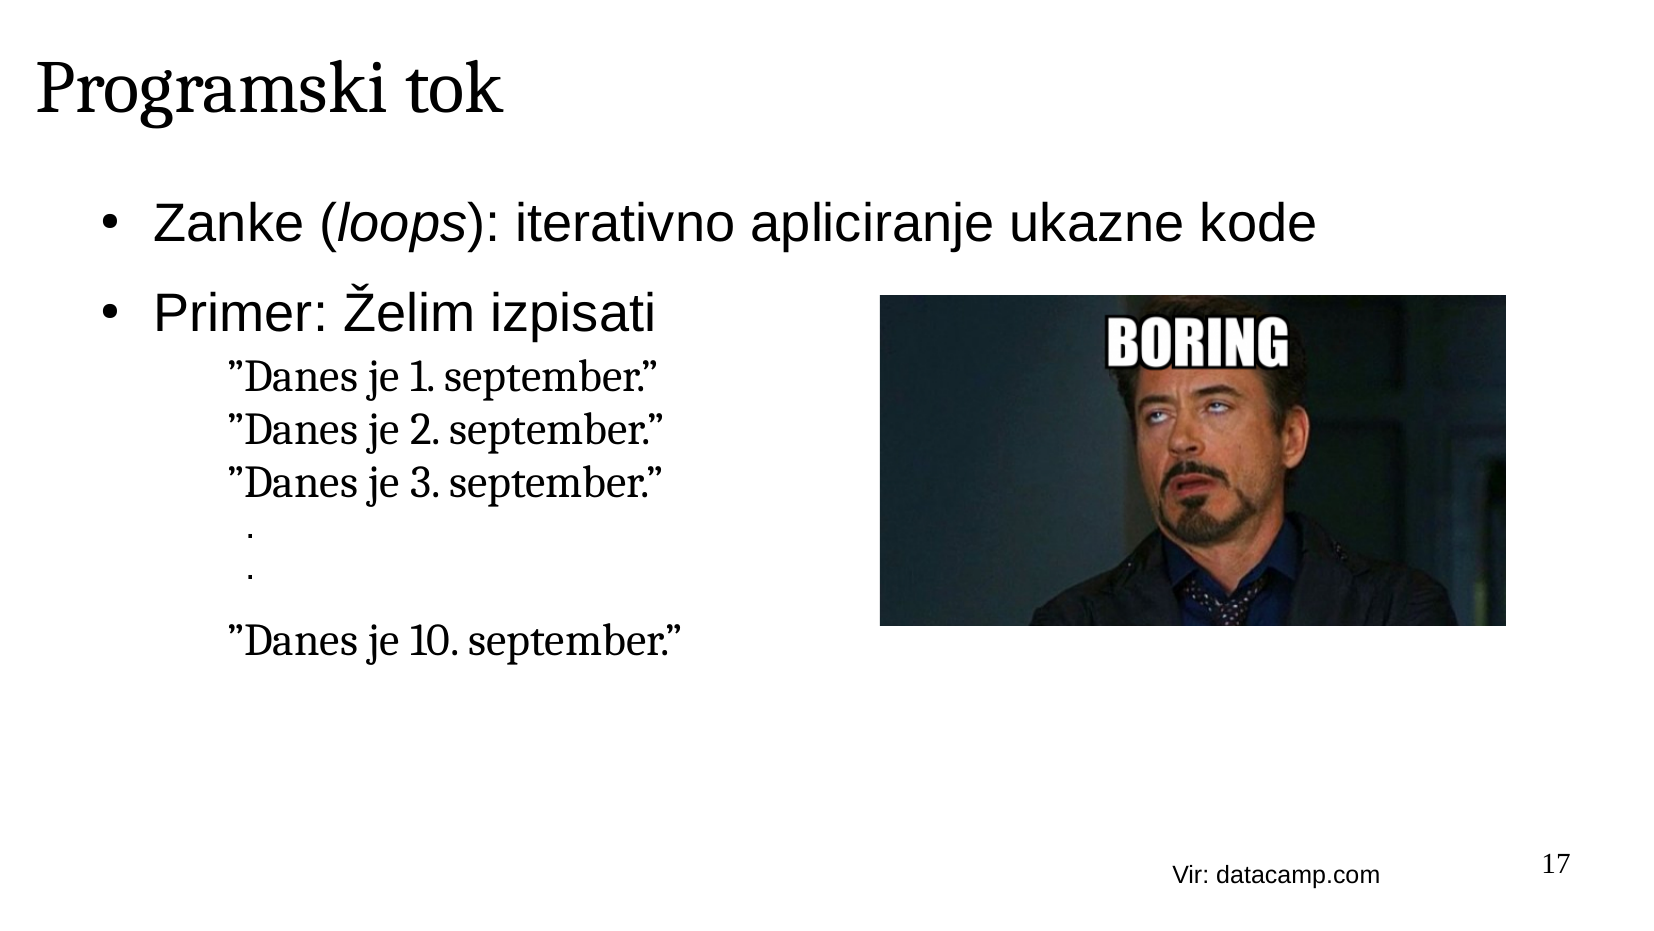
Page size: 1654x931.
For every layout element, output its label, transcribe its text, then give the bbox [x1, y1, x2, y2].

picture [879, 295, 1506, 626]
text_box . . . [230, 454, 313, 596]
list Zanke (loops): iterativno apliciranje ukazne kode Primer: Želim izpisati ”Danes je 1. september.” ”Danes je 2. september.” ”Danes je 3. september.” ”Danes je 10. september.” [82, 192, 1571, 827]
text_box Vir: datacamp.com [1157, 853, 1430, 897]
title Programski tok [35, 21, 1524, 154]
